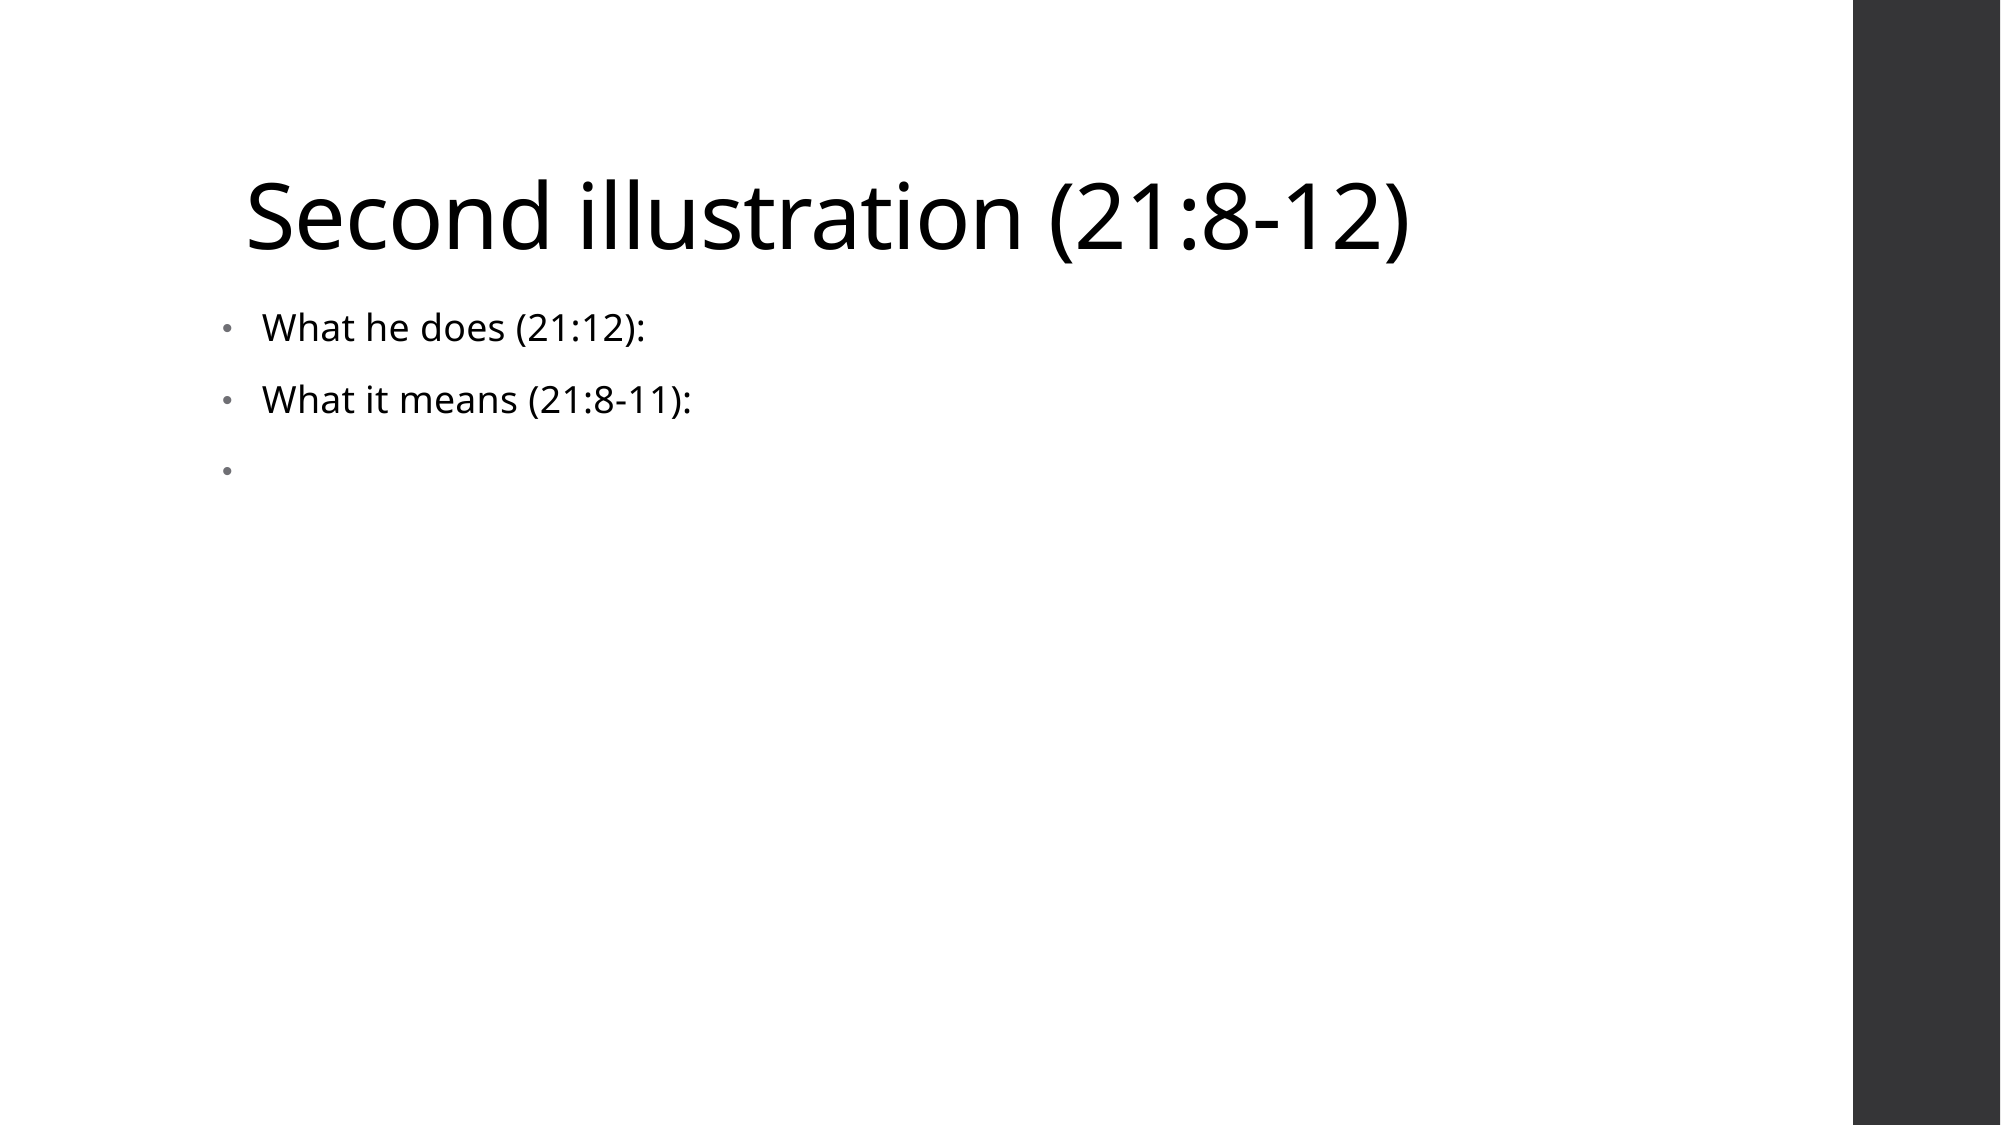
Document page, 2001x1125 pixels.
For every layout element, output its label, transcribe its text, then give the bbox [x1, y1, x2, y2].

list What he does (21:12): What it means (21:8-11): [206, 299, 1617, 1014]
title Second illustration (21:8-12) [206, 60, 1797, 278]
